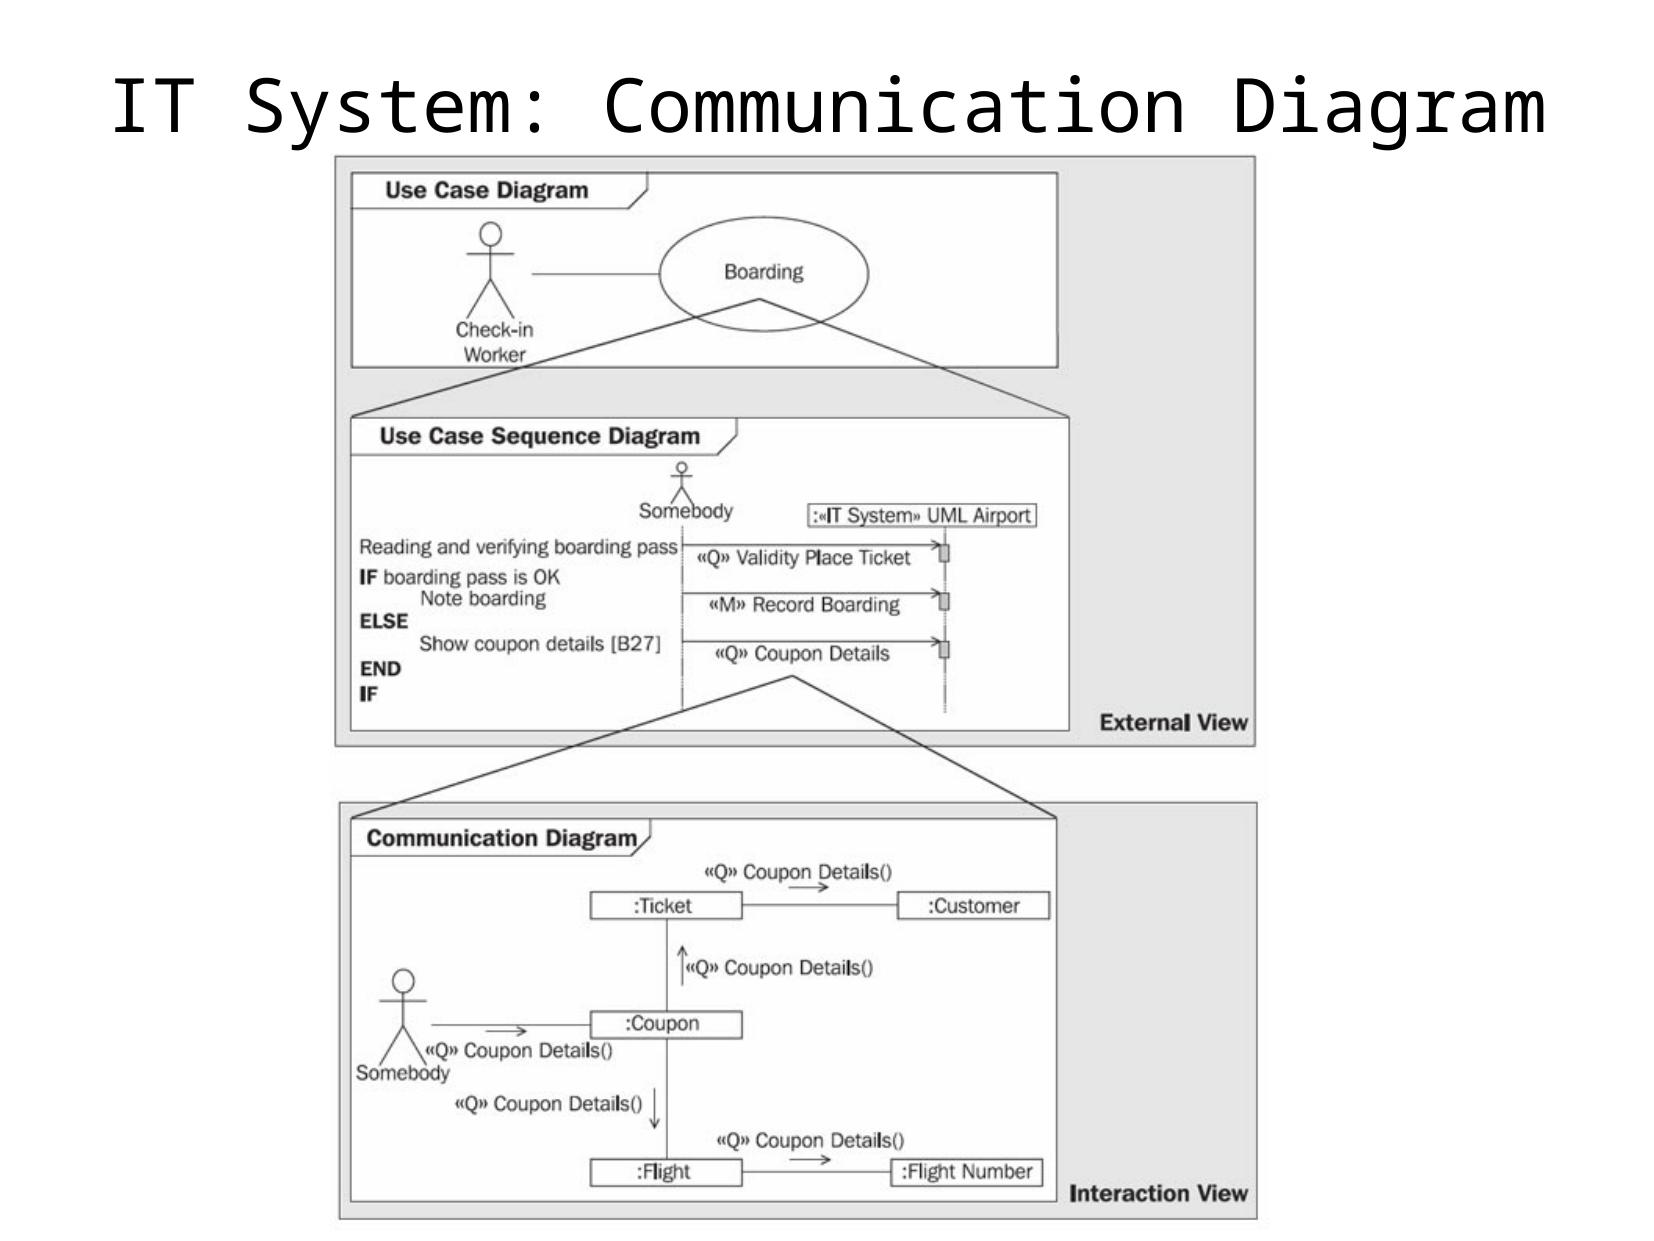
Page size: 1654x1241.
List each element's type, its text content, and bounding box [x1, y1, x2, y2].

picture [330, 153, 1269, 1231]
title IT System: Communication Diagram [82, 0, 1572, 208]
